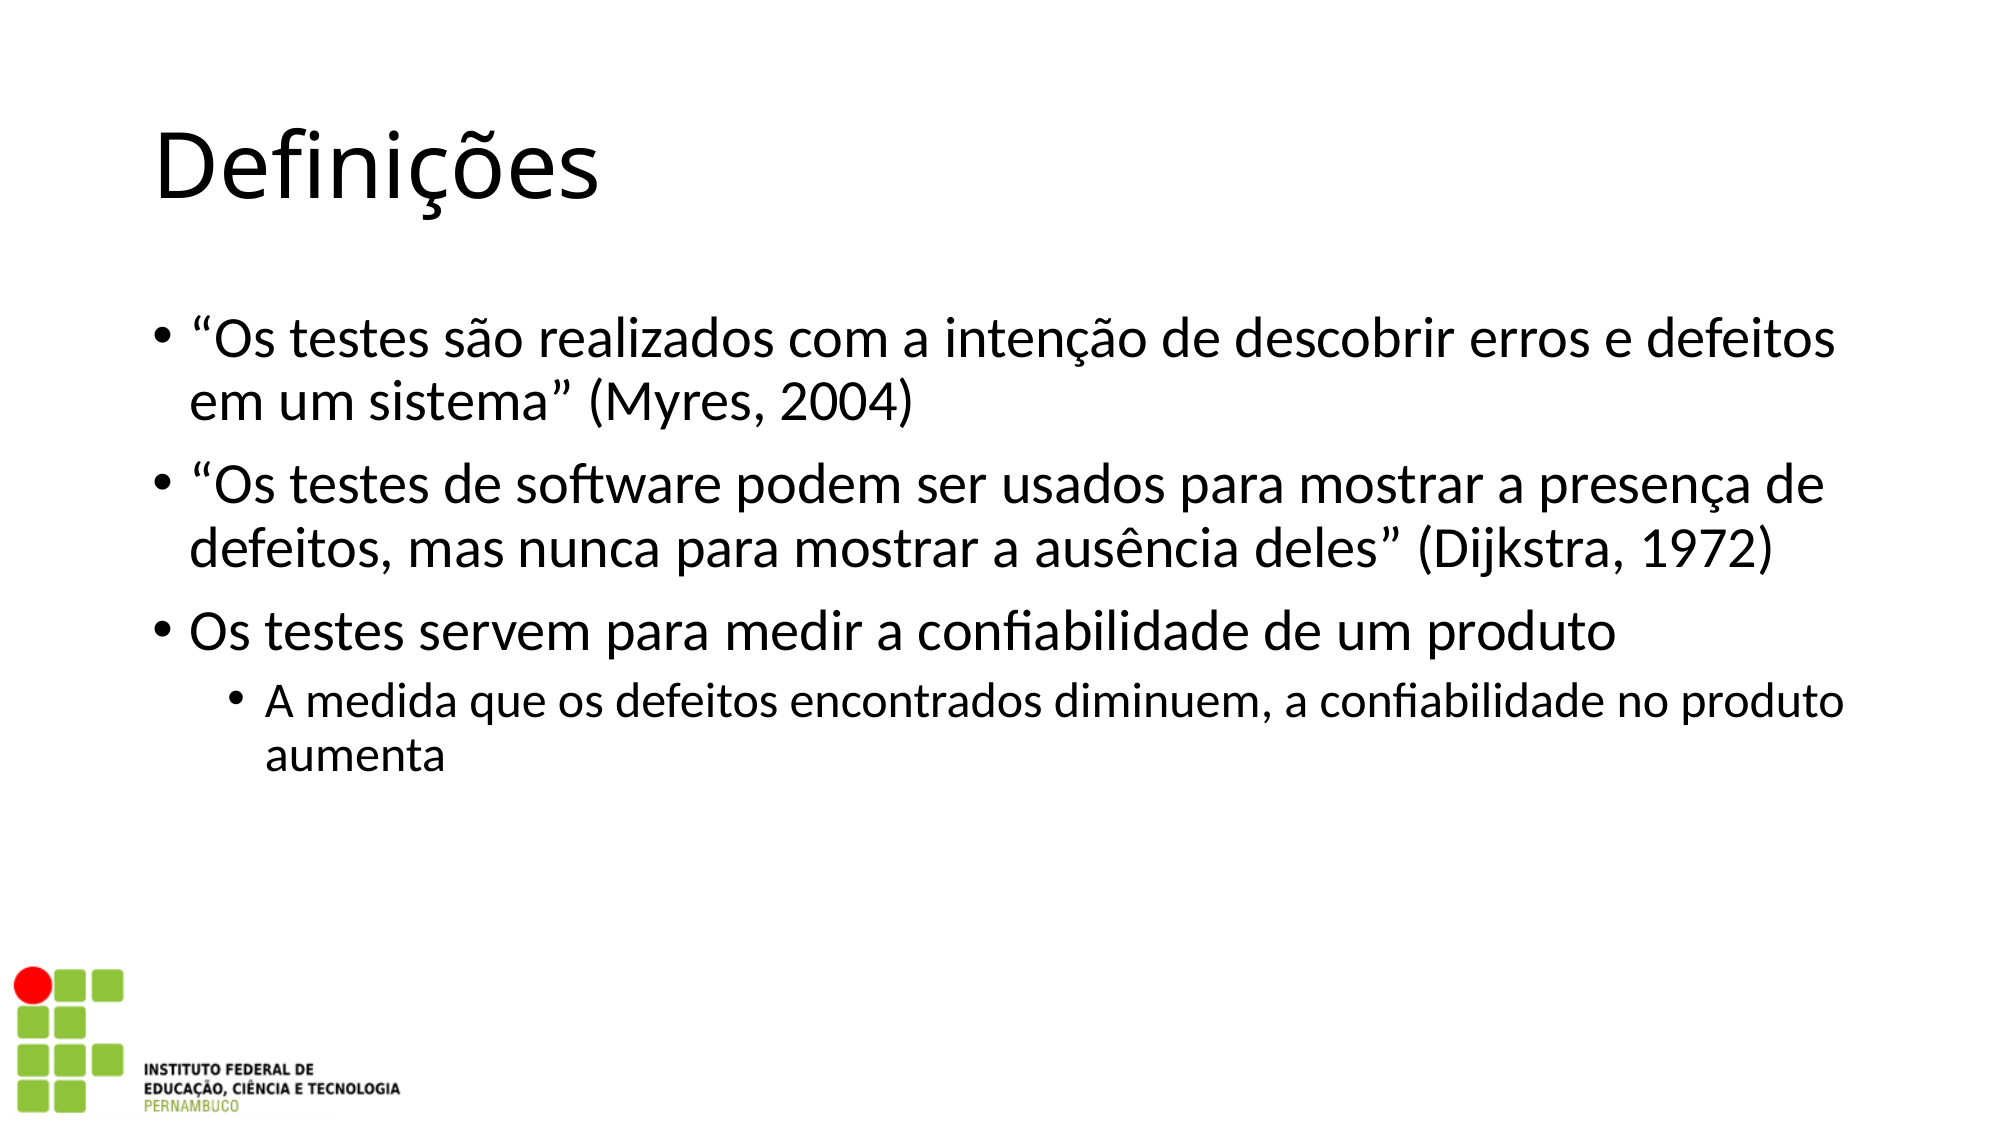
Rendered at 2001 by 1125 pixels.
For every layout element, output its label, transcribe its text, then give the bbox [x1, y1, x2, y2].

list “Os testes são realizados com a intenção de descobrir erros e defeitos em um sistema” (Myres, 2004) “Os testes de software podem ser usados para mostrar a presença de defeitos, mas nunca para mostrar a ausência deles” (Dijkstra, 1972) Os testes servem para medir a confiabilidade de um produto A medida que os defeitos encontrados diminuem, a confiabilidade no produto aumenta [137, 299, 1863, 1014]
title Definições [137, 59, 1863, 278]
picture [5, 959, 408, 1118]
